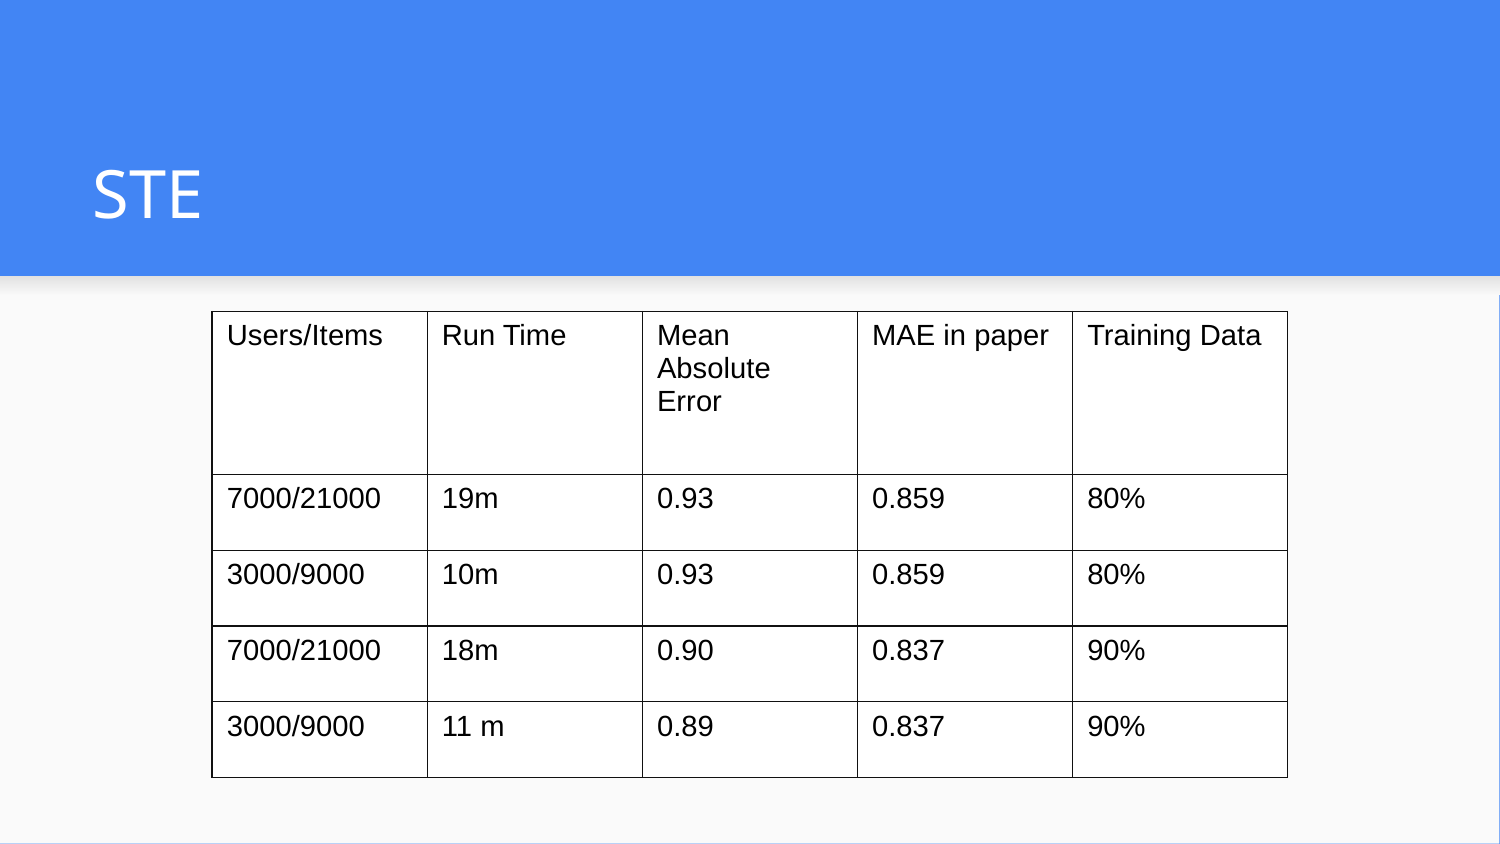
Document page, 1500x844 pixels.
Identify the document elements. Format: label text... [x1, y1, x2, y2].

table_cell 0.93 [643, 551, 857, 625]
table_cell 11 m [428, 702, 642, 777]
table_cell 90% [1073, 627, 1287, 701]
table_cell 0.837 [858, 702, 1072, 777]
table_cell 0.859 [858, 551, 1072, 625]
table_cell 7000/21000 [213, 475, 427, 550]
table_header Run Time [428, 312, 642, 474]
table_header MAE in paper [858, 312, 1072, 474]
table_cell 10m [428, 551, 642, 625]
title STE [77, 121, 1427, 248]
table_cell 0.89 [643, 702, 857, 777]
table_cell 3000/9000 [213, 702, 427, 777]
table_cell 80% [1073, 475, 1287, 550]
table_header Training Data [1073, 312, 1287, 474]
table_cell 0.859 [858, 475, 1072, 550]
table_cell 0.90 [643, 627, 857, 701]
table_header Mean Absolute Error [643, 312, 857, 474]
table_cell 18m [428, 627, 642, 701]
table_cell 3000/9000 [213, 551, 427, 625]
table_cell 80% [1073, 551, 1287, 625]
table_cell 90% [1073, 702, 1287, 777]
table_cell 0.837 [858, 627, 1072, 701]
table_cell 7000/21000 [213, 627, 427, 701]
table_header Users/Items [213, 312, 427, 474]
table_cell 19m [428, 475, 642, 550]
table_cell 0.93 [643, 475, 857, 550]
